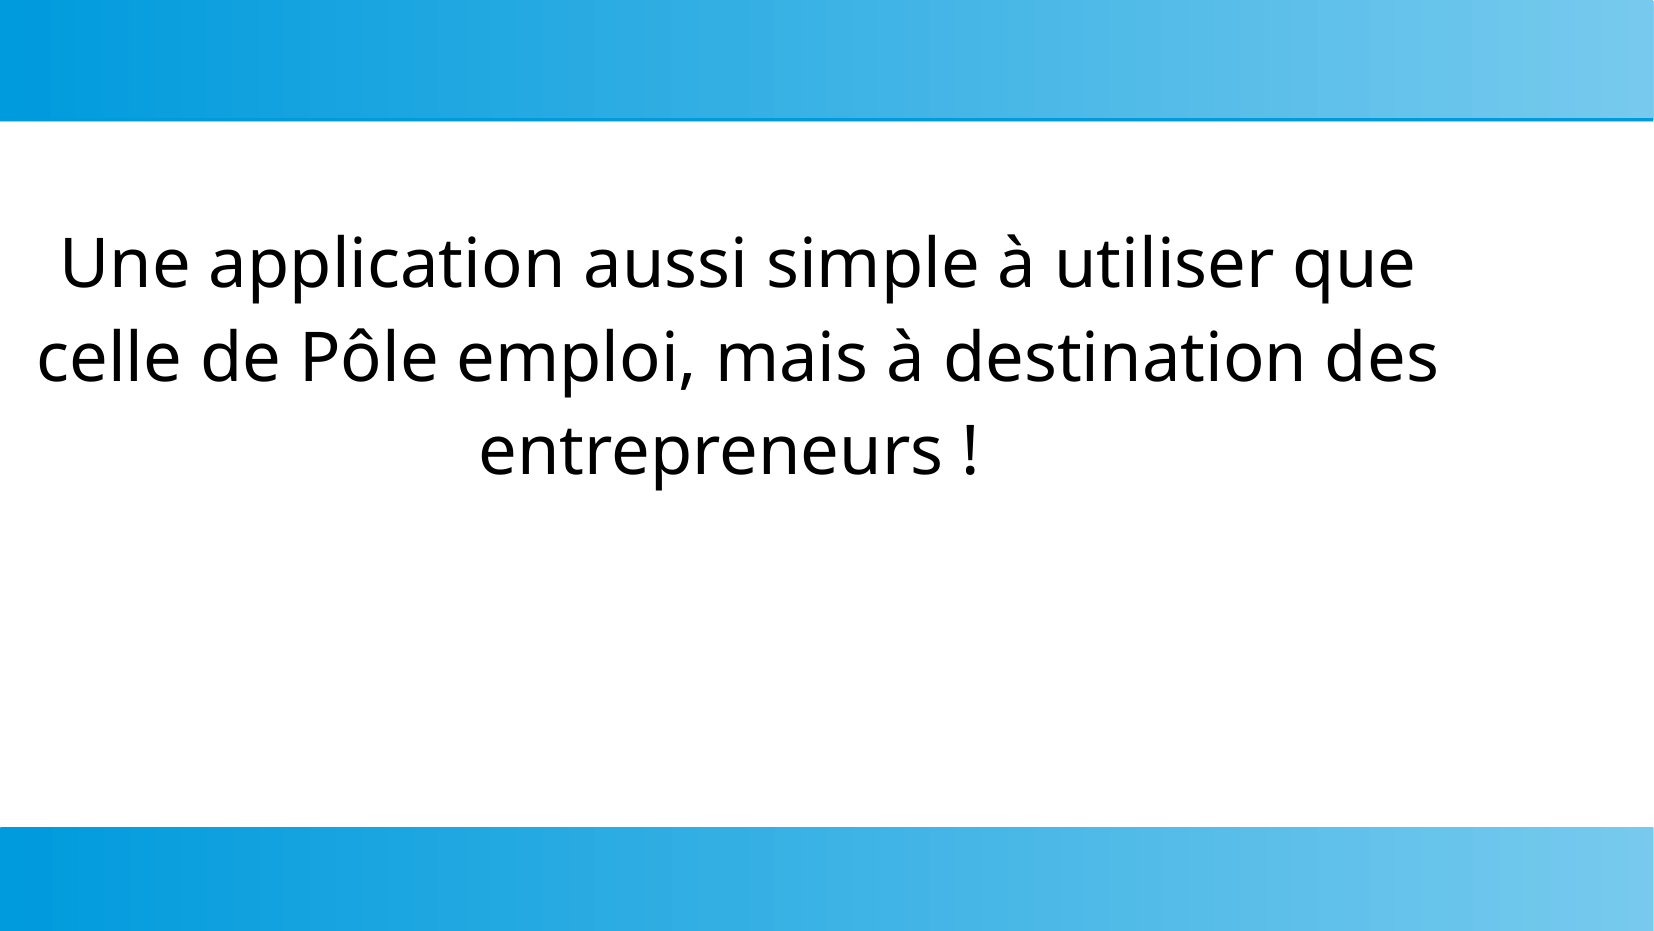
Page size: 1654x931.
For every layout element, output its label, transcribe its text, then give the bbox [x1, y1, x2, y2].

title Une application aussi simple à utiliser que celle de Pôle emploi, mais à destination des entrepreneurs ! [0, 265, 1477, 443]
